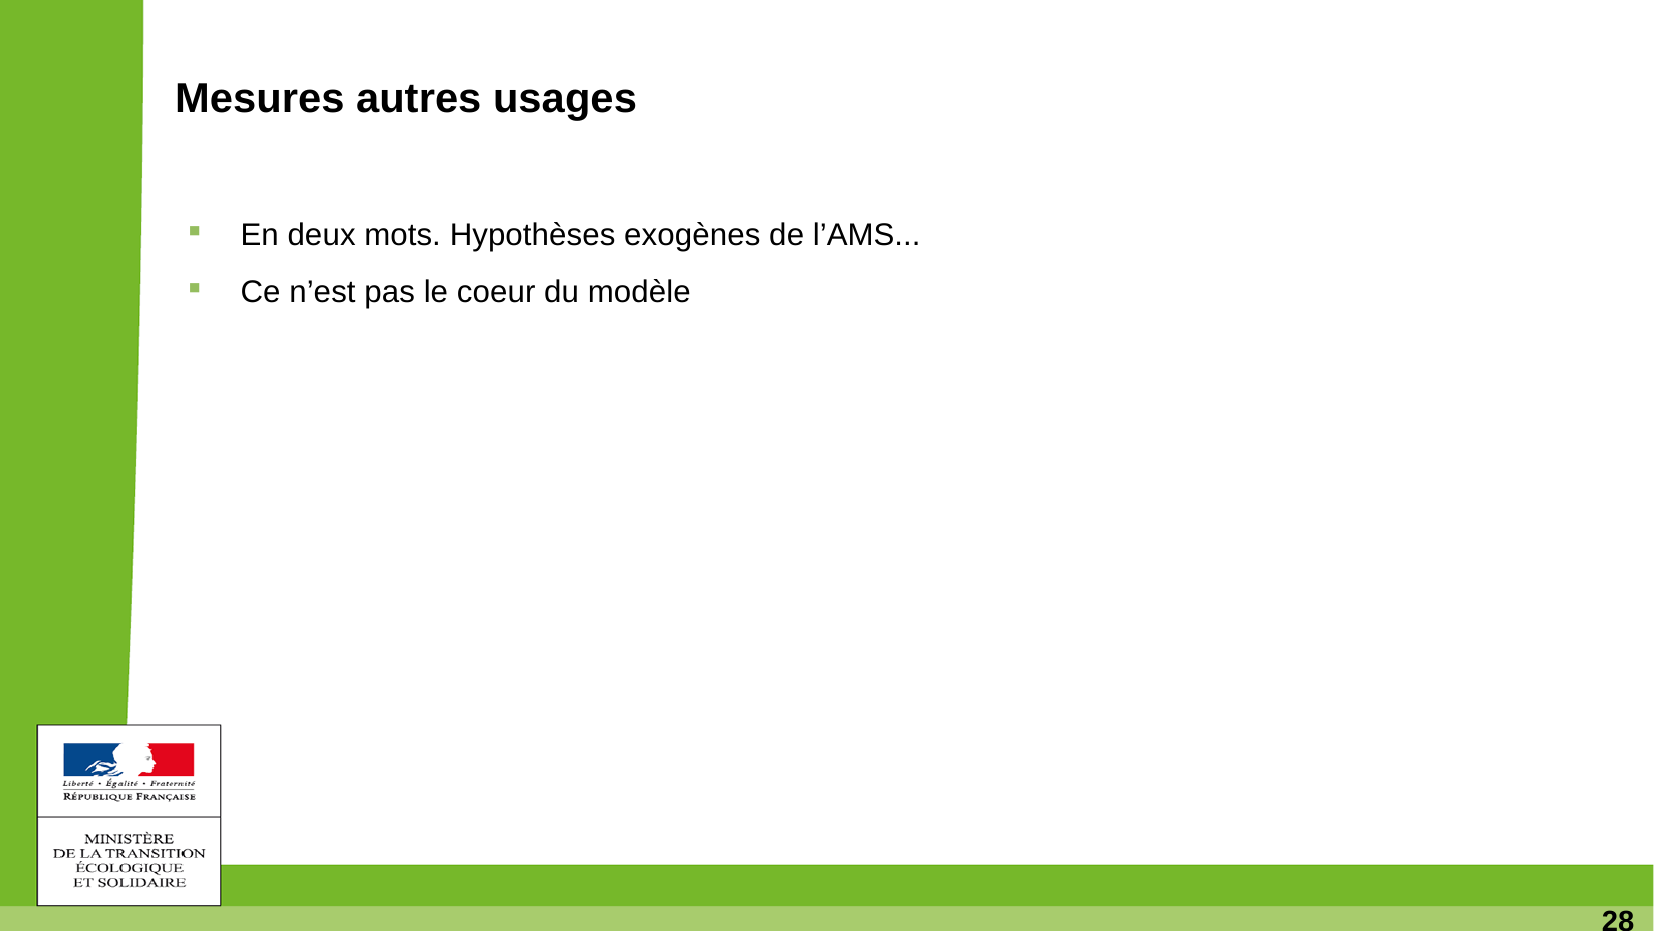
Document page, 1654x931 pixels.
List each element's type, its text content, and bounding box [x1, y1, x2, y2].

title Mesures autres usages [175, 38, 1654, 158]
picture [0, 0, 1654, 931]
list En deux mots. Hypothèses exogènes de l’AMS... Ce n’est pas le coeur du modèle [169, 217, 1500, 758]
